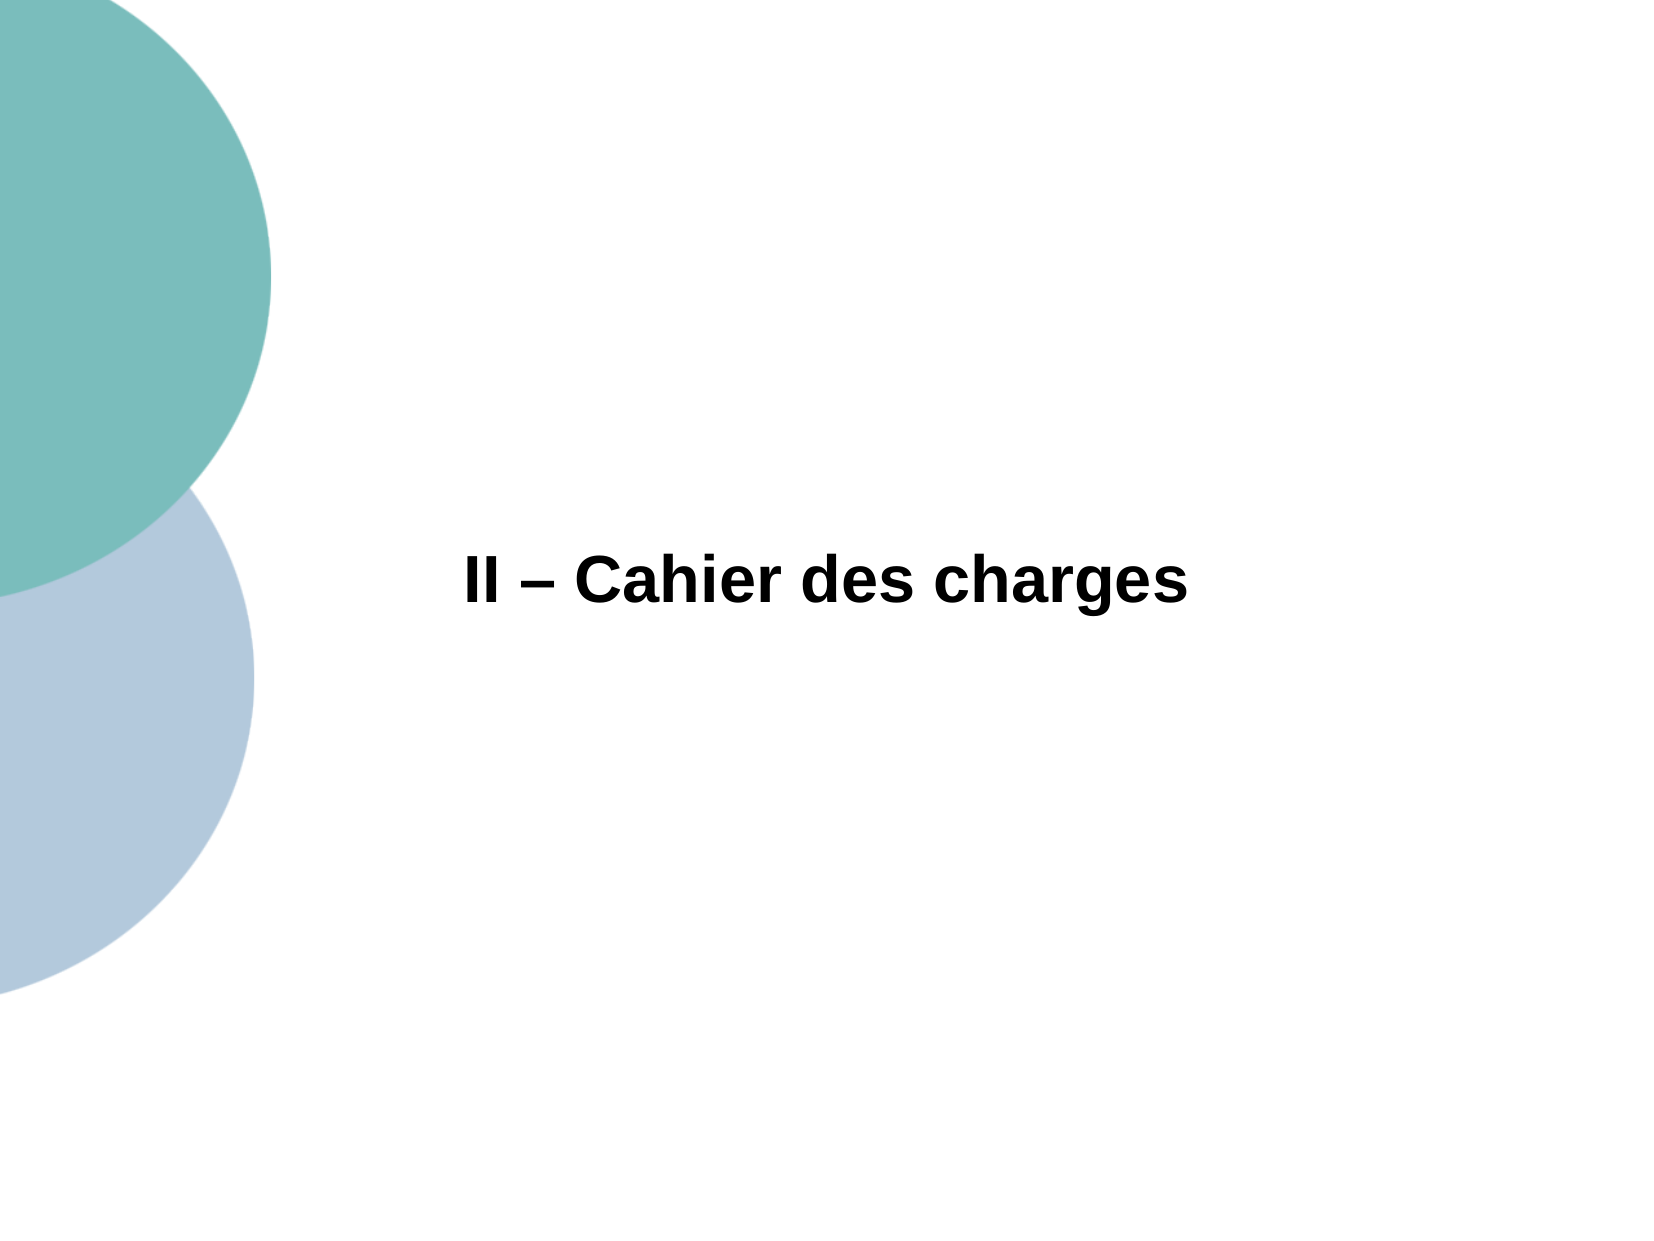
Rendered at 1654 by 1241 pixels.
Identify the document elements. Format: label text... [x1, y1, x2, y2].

subtitle II – Cahier des charges [82, 56, 1571, 1102]
picture [0, 0, 1654, 1241]
